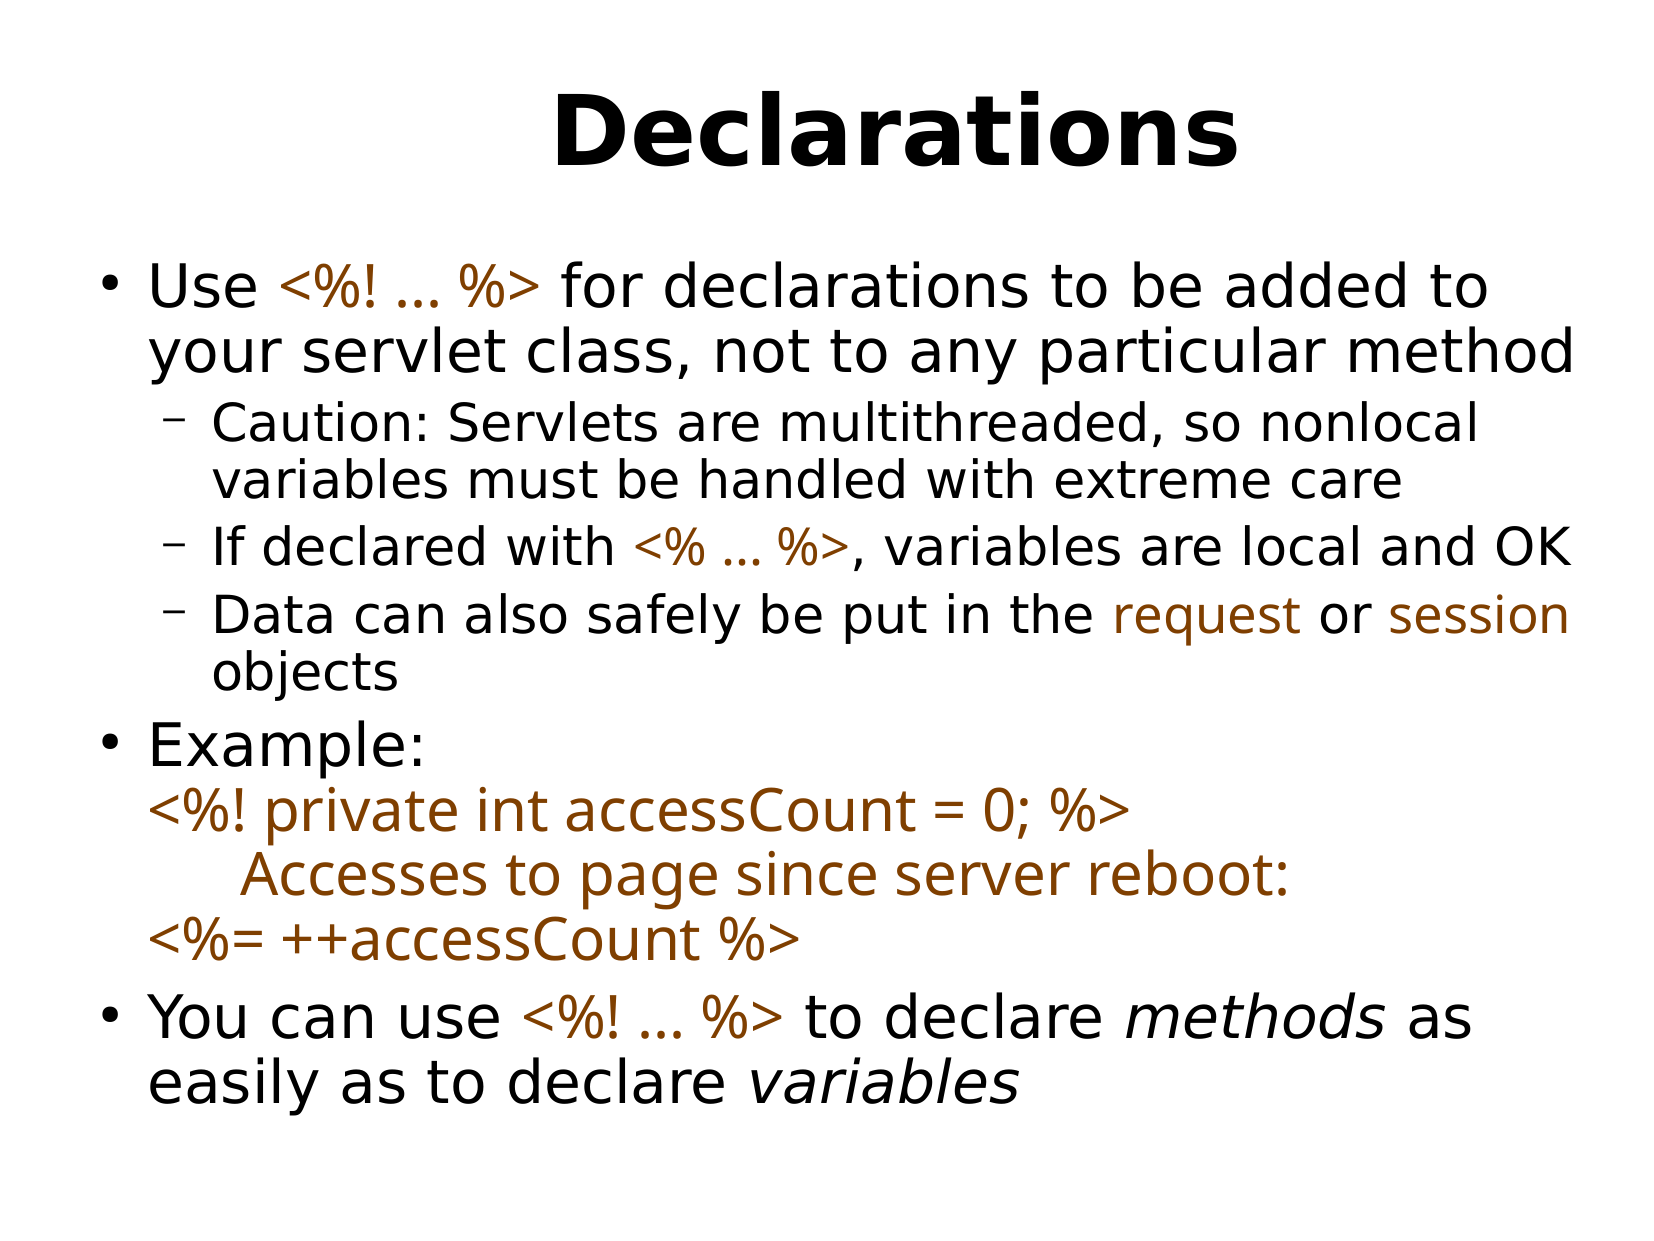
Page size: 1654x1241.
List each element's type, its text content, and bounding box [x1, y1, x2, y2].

title Declarations [220, 41, 1571, 193]
list Use <%! ... %> for declarations to be added to your servlet class, not to any particular method Caution: Servlets are multithreaded, so nonlocal variables must be handled with extreme care If declared with <% ... %>, variables are local and OK Data can also safely be put in the request or session objects Example: <%! private int accessCount = 0; %> Accesses to page since server reboot: <%= ++accessCount %> You can use <%! ... %> to declare methods as easily as to declare variables [68, 247, 1620, 1199]
